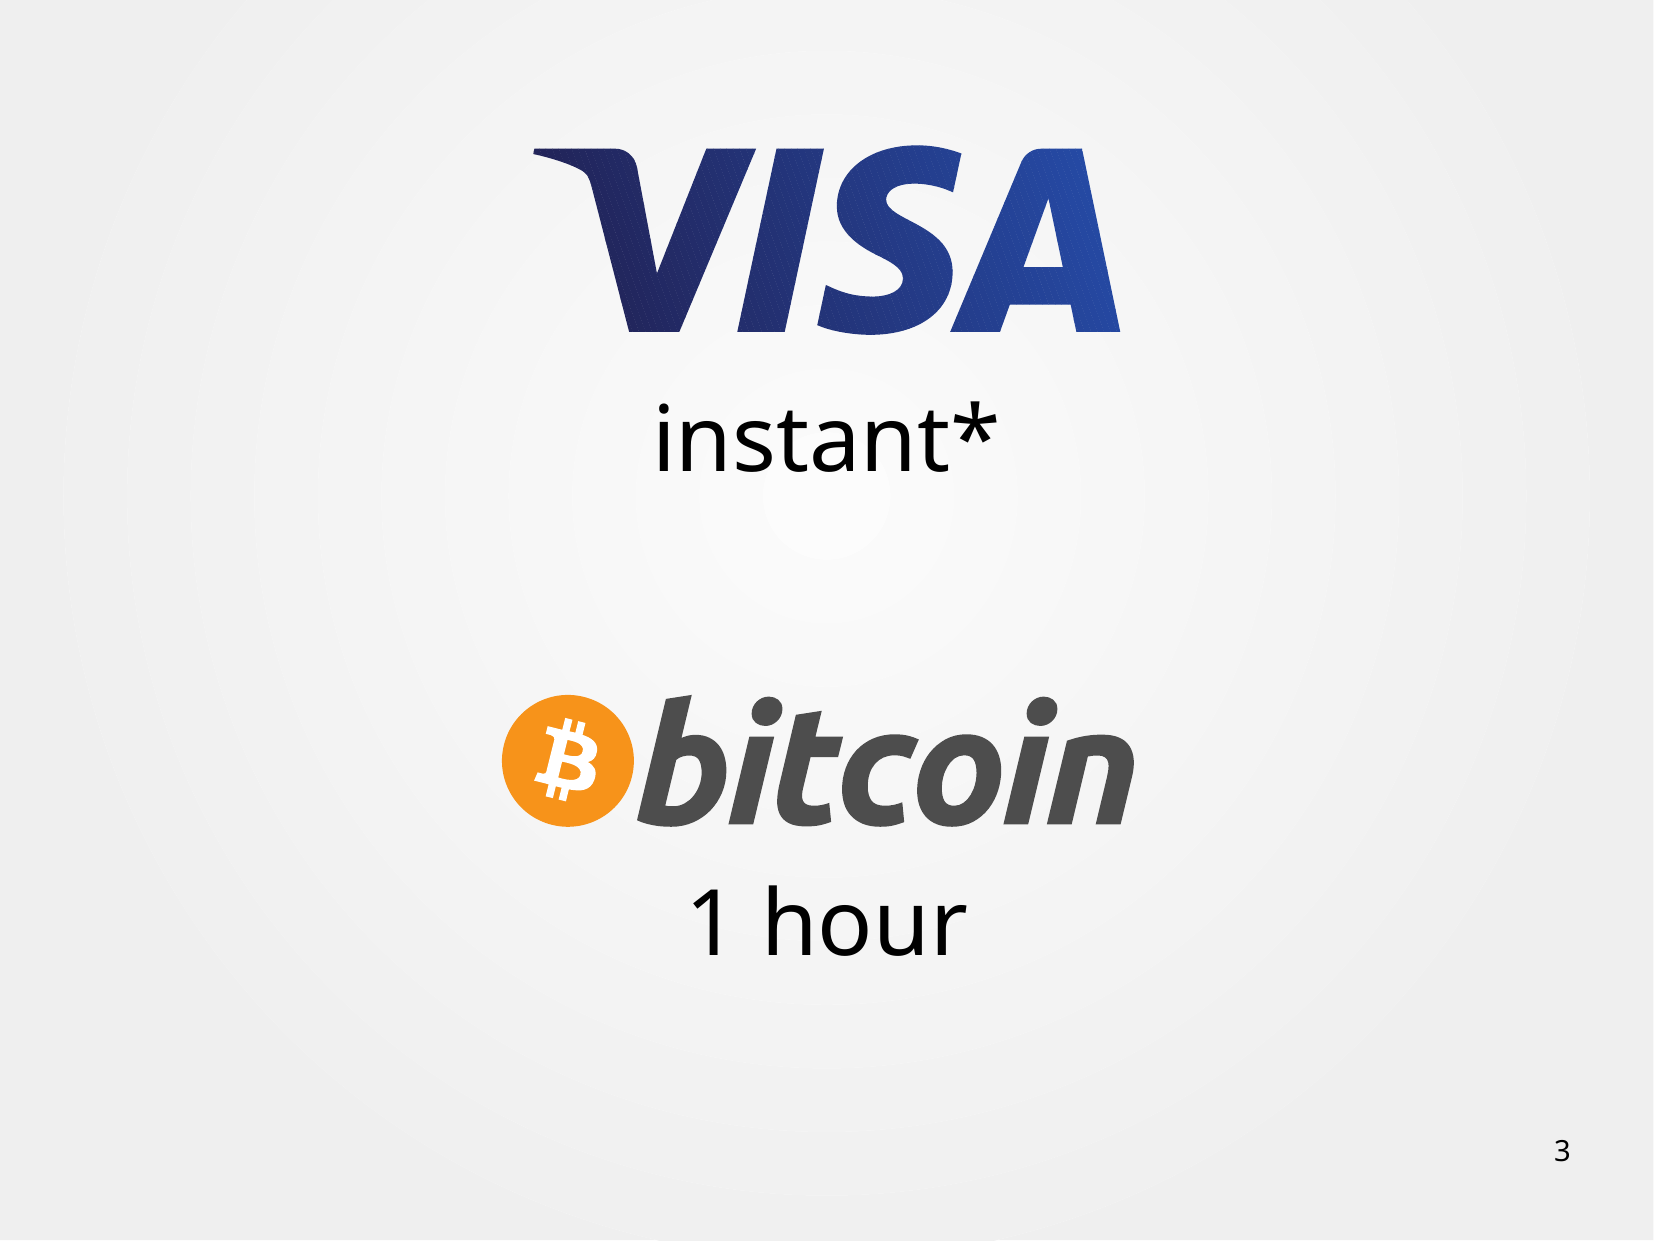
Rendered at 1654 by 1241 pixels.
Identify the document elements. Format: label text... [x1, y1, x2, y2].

text_box instant* [637, 366, 1017, 514]
picture [501, 694, 1134, 827]
text_box 1 hour [664, 850, 990, 999]
picture [531, 143, 1123, 337]
